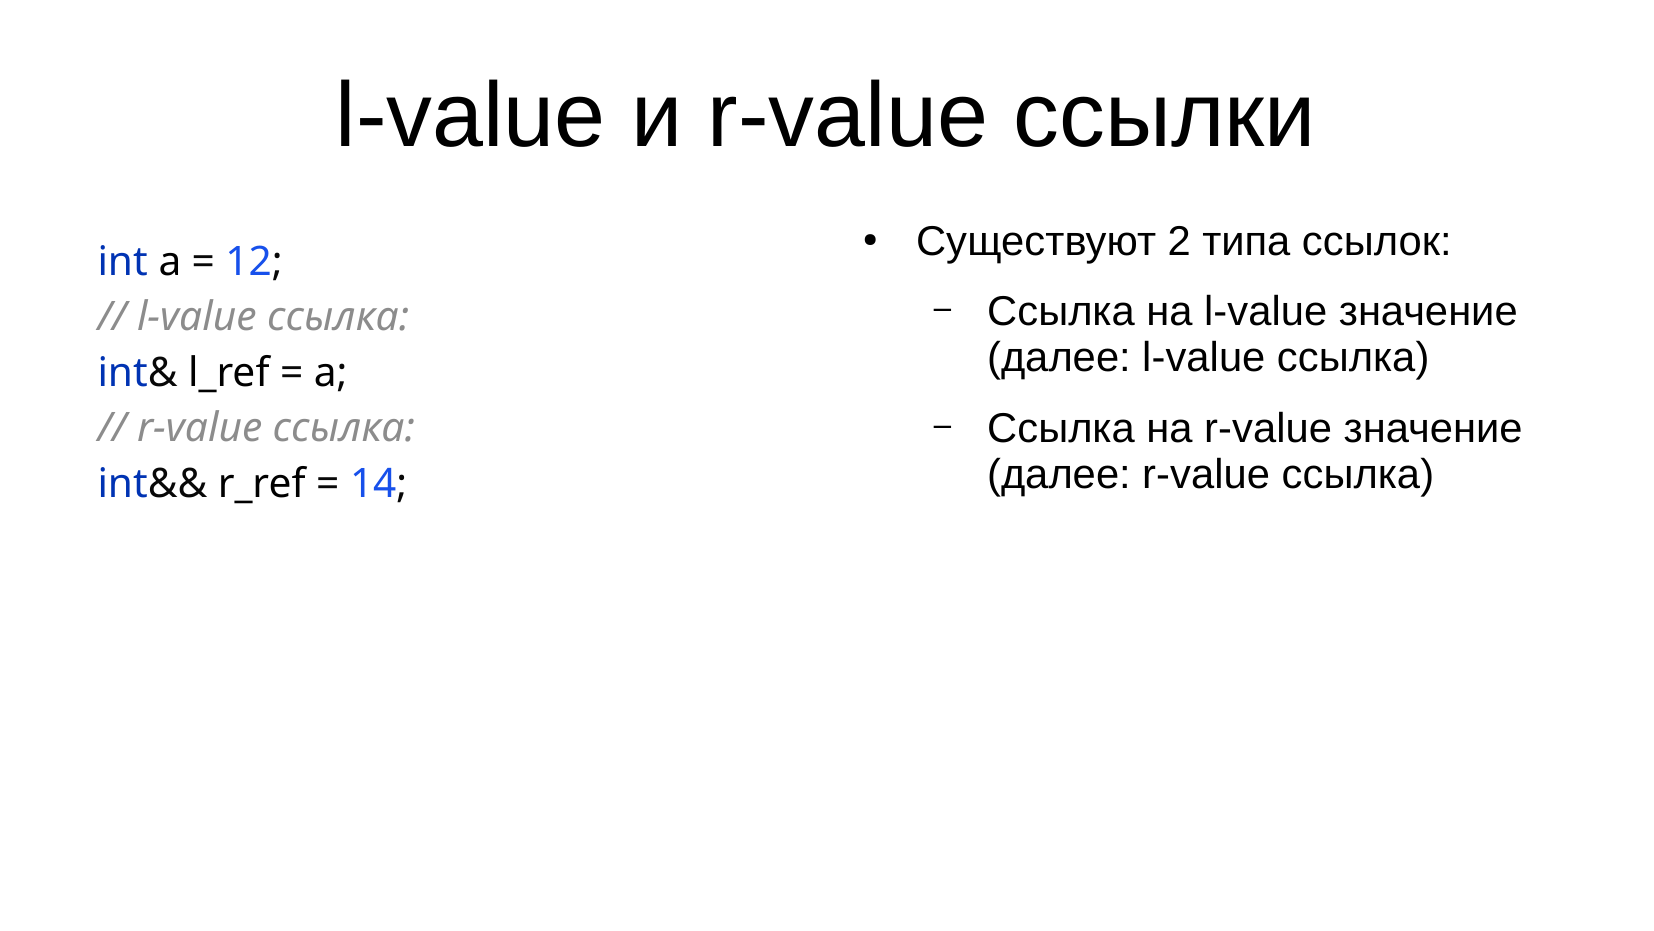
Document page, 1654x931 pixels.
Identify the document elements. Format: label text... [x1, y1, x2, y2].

list Существуют 2 типа ссылок: Ссылка на l-value значение (далее: l-value ссылка) Ссылка на r-value значение (далее: r-value ссылка) [845, 217, 1572, 758]
text_box int a = 12; // l-value ссылка: int& l_ref = a; // r-value ссылка: int&& r_ref = 14; [82, 224, 431, 517]
title l-value и r-value ссылки [82, 37, 1571, 193]
